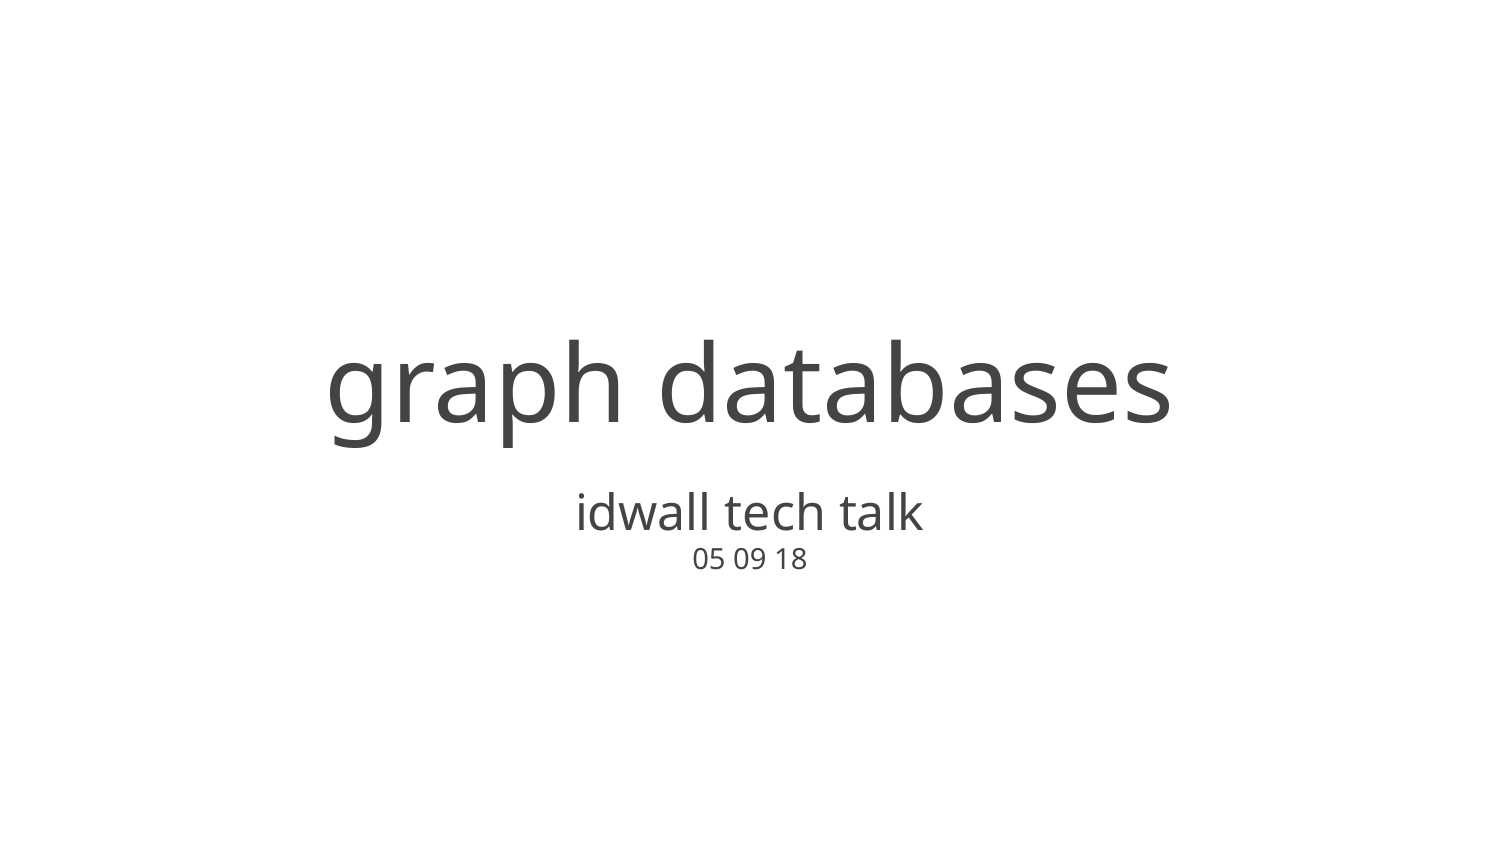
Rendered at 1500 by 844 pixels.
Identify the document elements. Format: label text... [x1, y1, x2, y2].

subtitle idwall tech talk 05 09 18 [51, 464, 1449, 659]
title graph databases [51, 122, 1449, 459]
